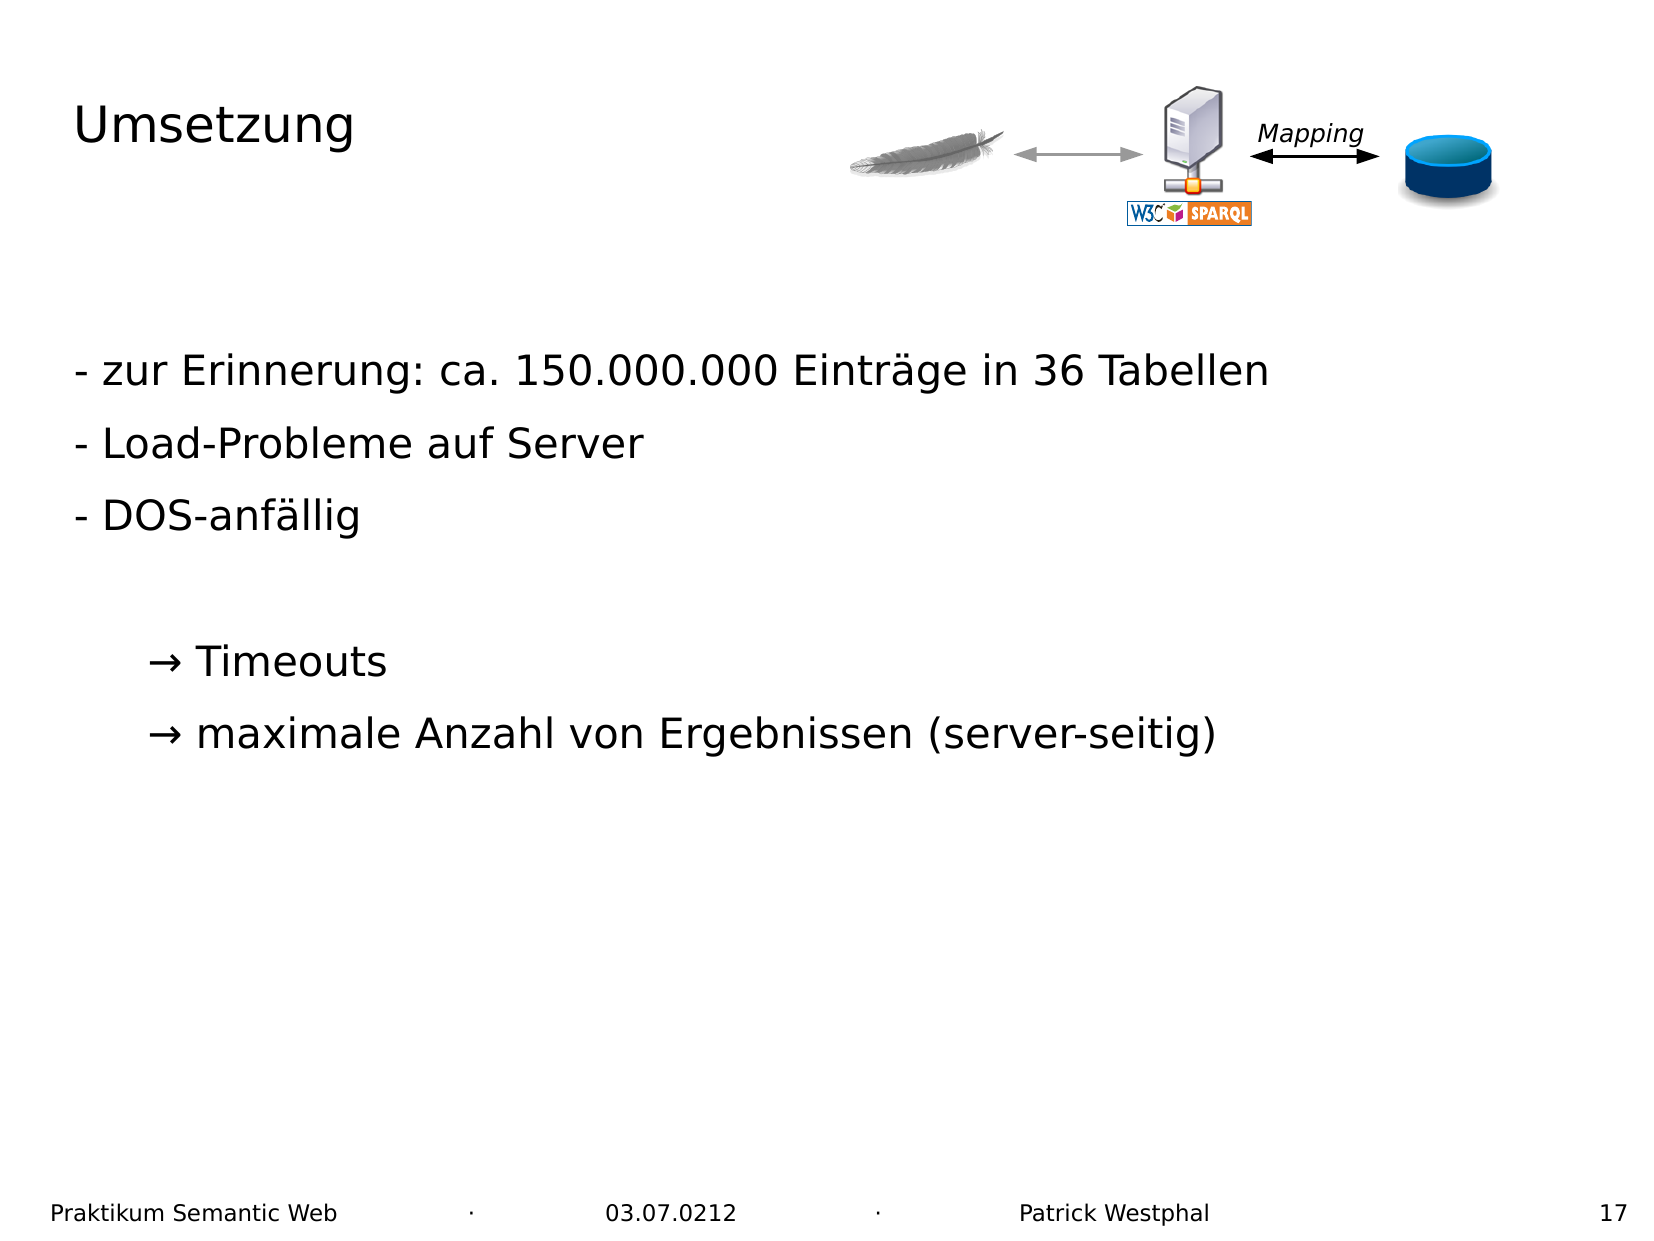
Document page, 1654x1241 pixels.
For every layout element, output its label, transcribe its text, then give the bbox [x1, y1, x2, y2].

text_box <Nummer> [1474, 1192, 1644, 1235]
text_box - zur Erinnerung: ca. 150.000.000 Einträge in 36 Tabellen - Load-Probleme auf Server - DOS-anfällig → Timeouts → maximale Anzahl von Ergebnissen (server-seitig) [59, 189, 1583, 767]
picture [1398, 116, 1500, 189]
picture [850, 129, 1004, 178]
text_box Praktikum Semantic Web · 03.07.0212 · Patrick Westphal [35, 1192, 1300, 1235]
text_box Mapping [1226, 112, 1396, 157]
text_box Umsetzung [59, 59, 1583, 133]
picture [1135, 82, 1250, 189]
